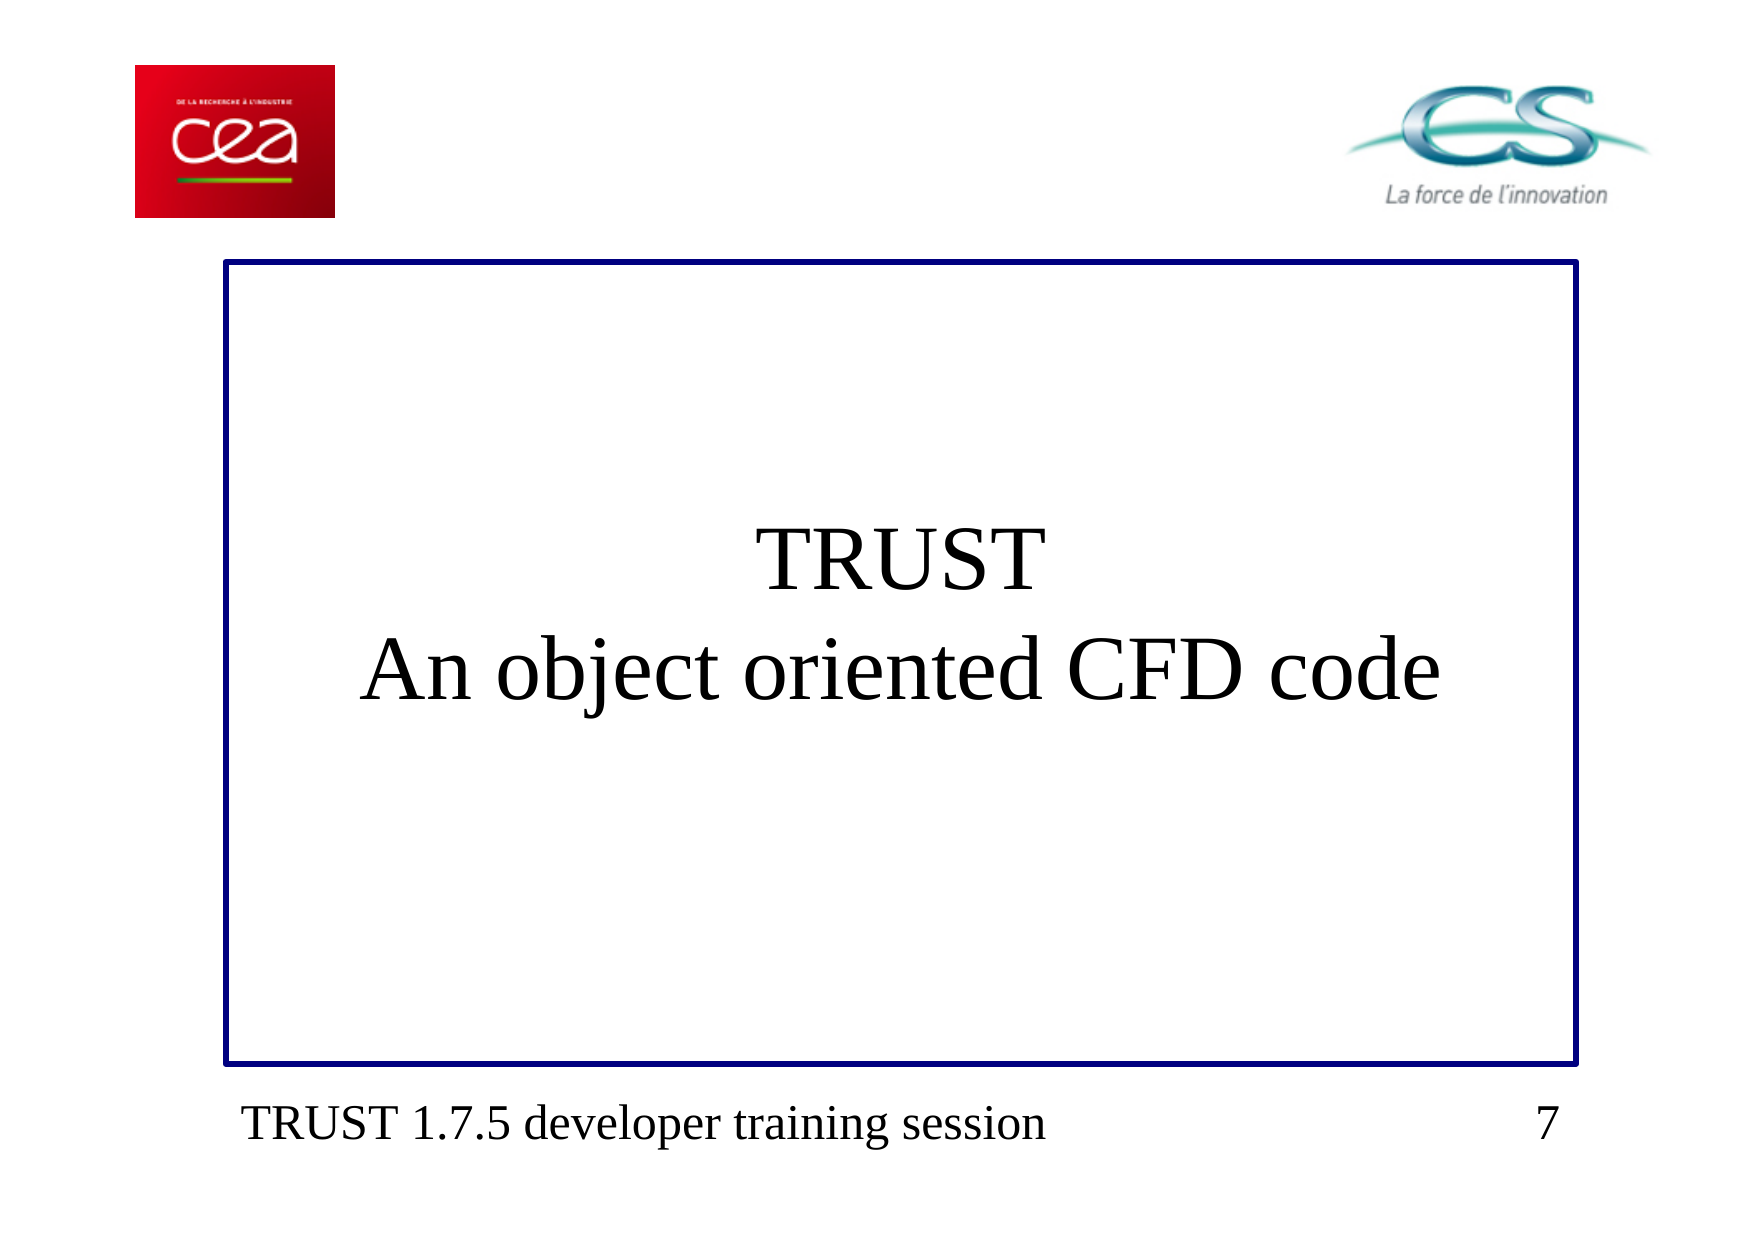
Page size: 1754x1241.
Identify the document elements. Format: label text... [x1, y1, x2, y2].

picture [1340, 73, 1662, 218]
title TRUST An object oriented CFD code [225, 261, 1577, 1064]
picture [135, 65, 335, 218]
